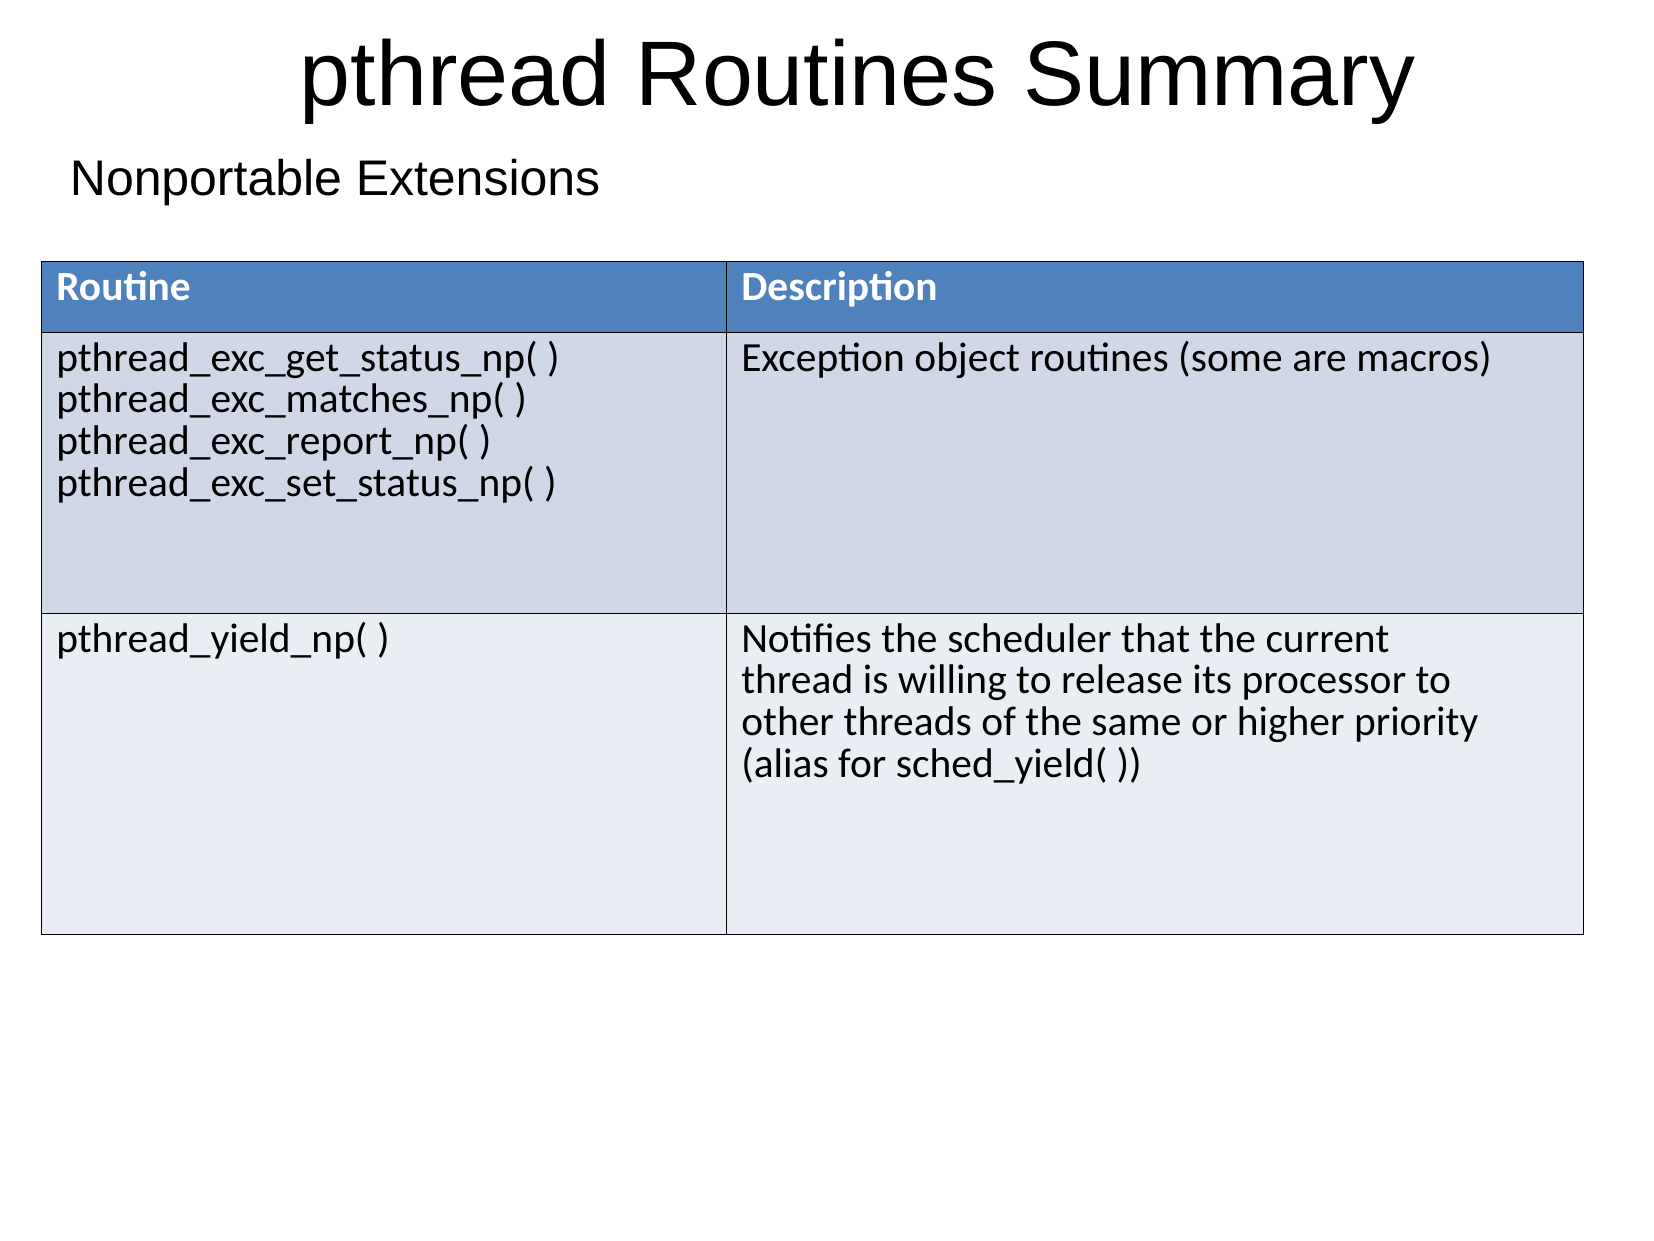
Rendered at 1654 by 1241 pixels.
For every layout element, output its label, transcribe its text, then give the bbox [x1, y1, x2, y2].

table_cell Exception object routines (some are macros) [727, 333, 1583, 613]
title pthread Routines Summary [96, 0, 1585, 138]
list Nonportable Extensions [55, 137, 1544, 235]
table_header Routine [42, 262, 726, 332]
table_cell pthread_exc_get_status_np( ) pthread_exc_matches_np( ) pthread_exc_report_np( ) pthread_exc_set_status_np( ) [42, 333, 726, 613]
table_cell pthread_yield_np( ) [42, 614, 726, 934]
table_header Description [727, 262, 1583, 332]
table_cell Notifies the scheduler that the current thread is willing to release its processor to other threads of the same or higher priority (alias for sched_yield( )) [727, 614, 1583, 934]
